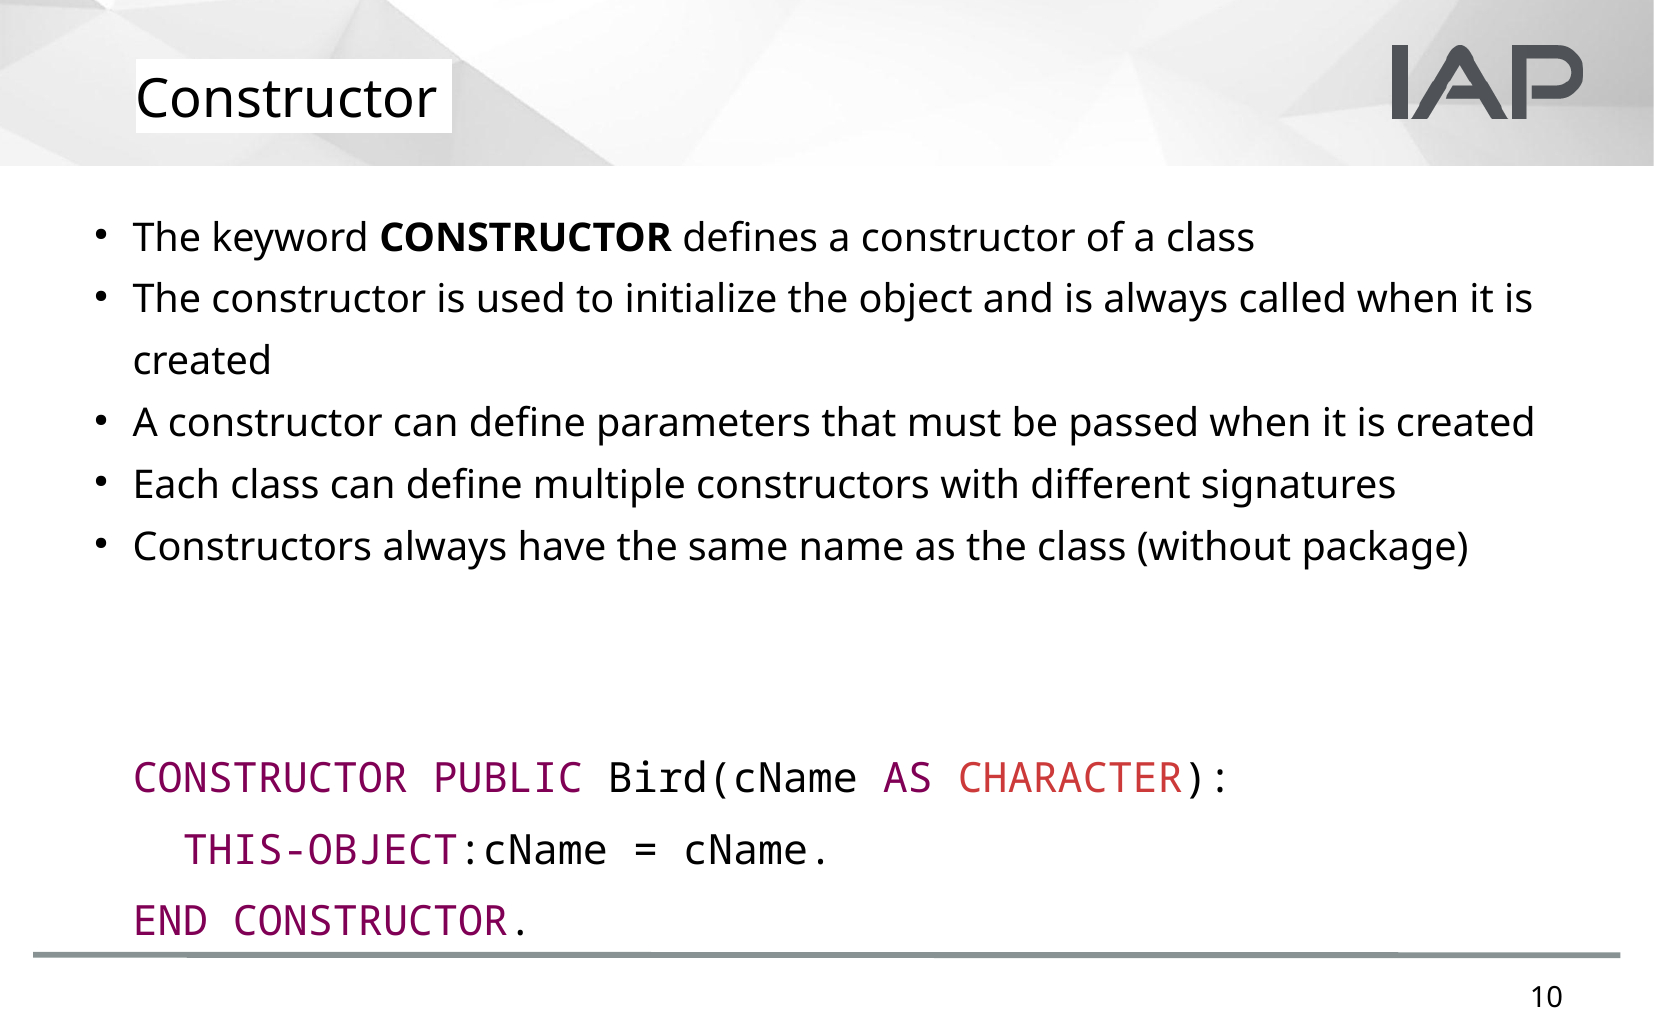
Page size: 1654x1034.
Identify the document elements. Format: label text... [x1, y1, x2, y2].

title Constructor [135, 41, 1264, 152]
text_box CONSTRUCTOR PUBLIC Bird(cName AS CHARACTER): THIS-OBJECT:cName = cName. END CONSTRUCTOR. [118, 732, 1595, 916]
picture [0, 0, 1654, 166]
list The keyword CONSTRUCTOR defines a constructor of a class The constructor is used to initialize the object and is always called when it is created A constructor can define parameters that must be passed when it is created Each class can define multiple constructors with different signatures Constructors always have the same name as the class (without package) [76, 200, 1589, 895]
